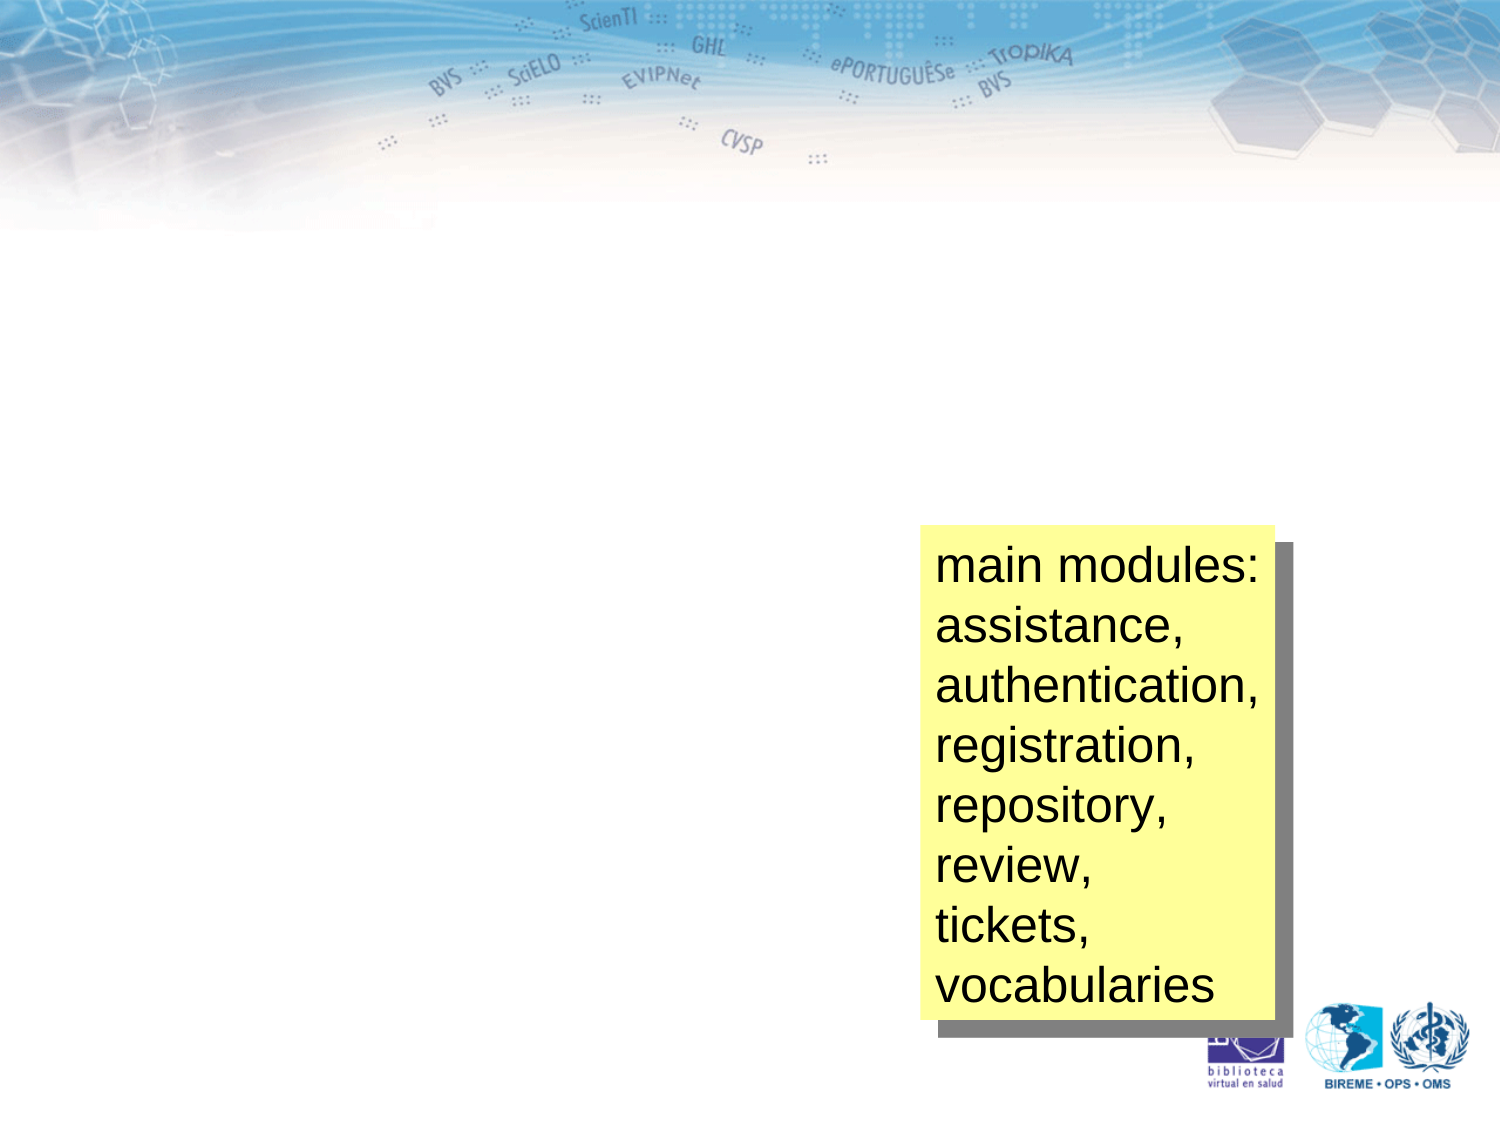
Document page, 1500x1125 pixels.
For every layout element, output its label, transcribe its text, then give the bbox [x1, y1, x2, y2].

text_box main modules: assistance, authentication, registration, repository, review, tickets, vocabularies [920, 525, 1276, 1020]
picture [0, 0, 1500, 1125]
